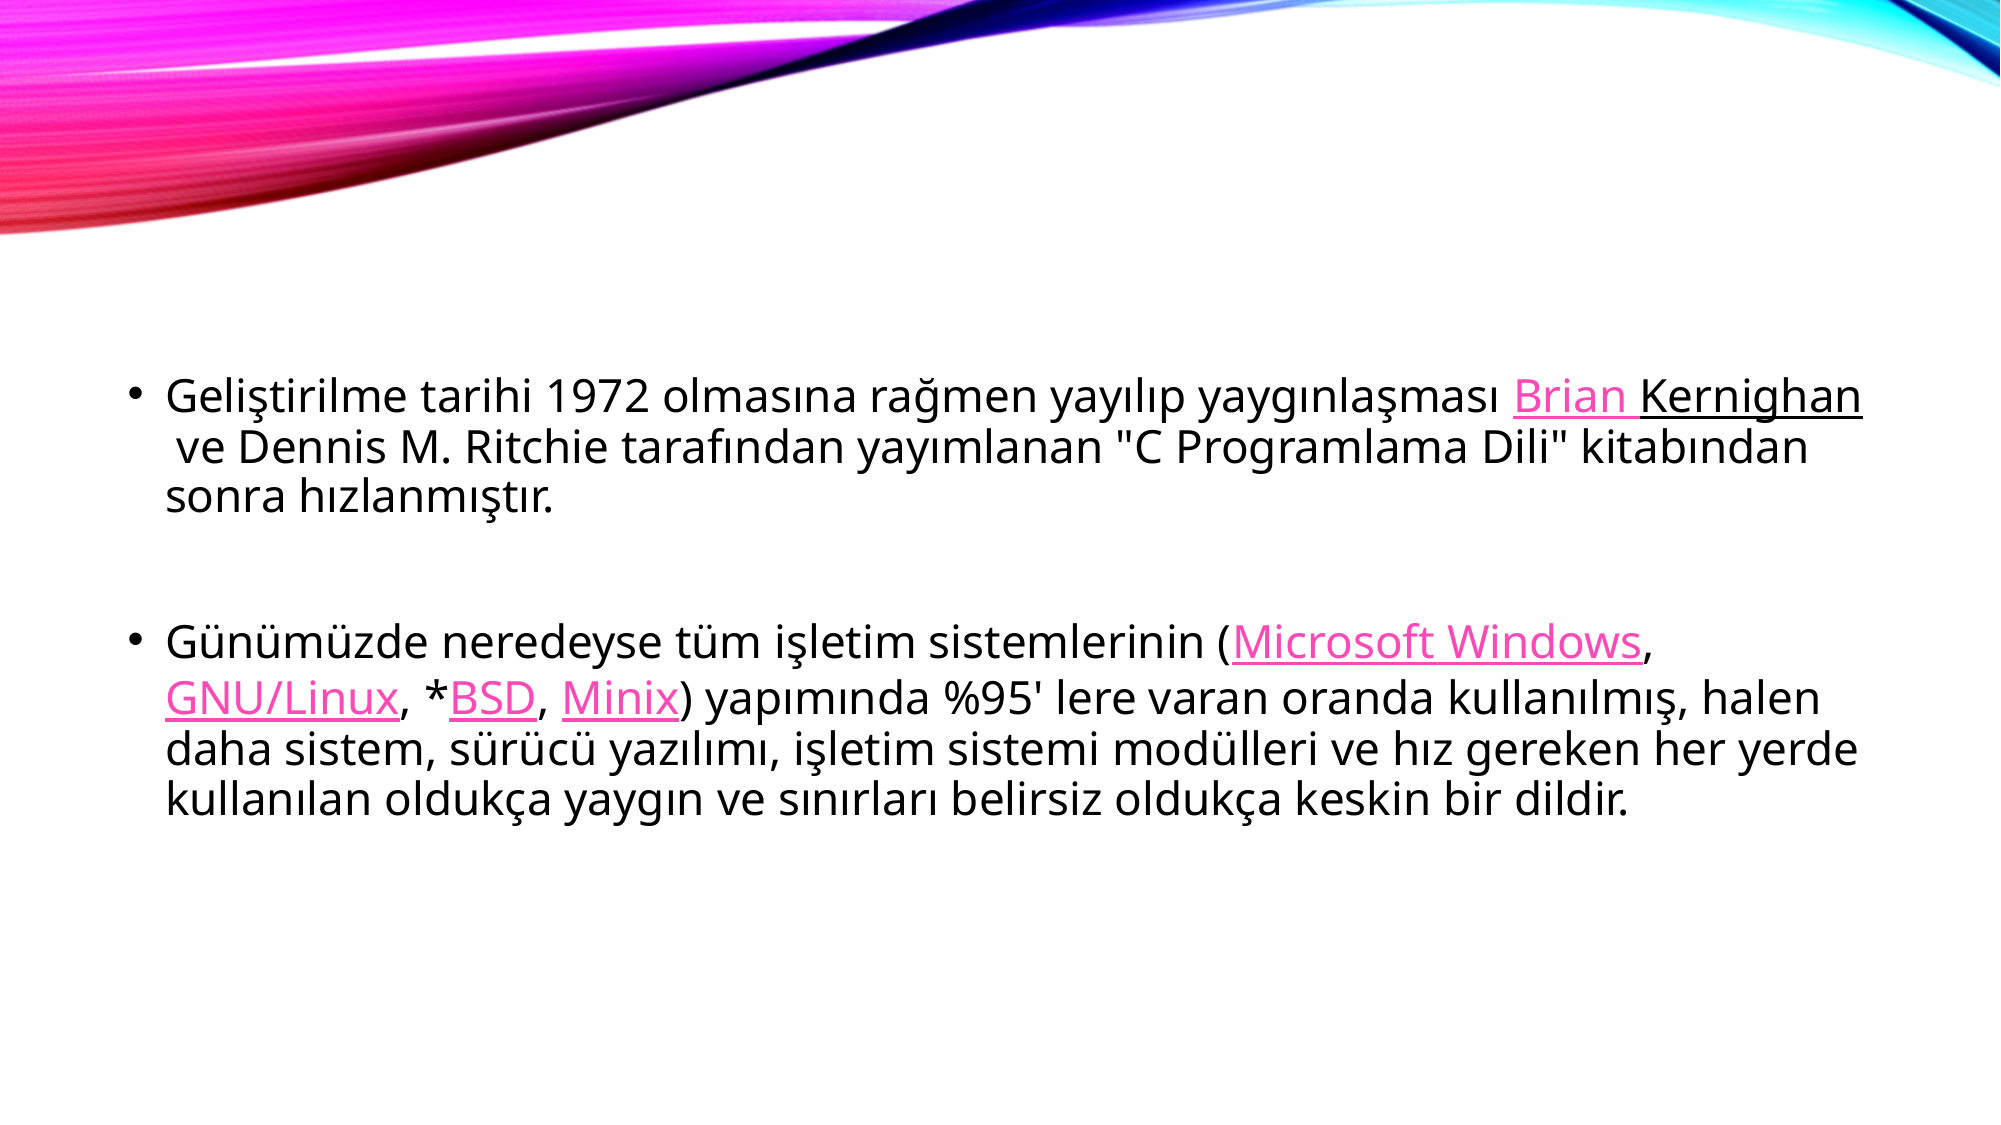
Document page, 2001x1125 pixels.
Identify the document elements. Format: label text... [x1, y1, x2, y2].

picture [0, 0, 2000, 237]
list Geliştirilme tarihi 1972 olmasına rağmen yayılıp yaygınlaşması Brian Kernighan ve Dennis M. Ritchie tarafından yayımlanan "C Programlama Dili" kitabından sonra hızlanmıştır. Günümüzde neredeyse tüm işletim sistemlerinin (Microsoft Windows, GNU/Linux, *BSD, Minix) yapımında %95' lere varan oranda kullanılmış, halen daha sistem, sürücü yazılımı, işletim sistemi modülleri ve hız gereken her yerde kullanılan oldukça yaygın ve sınırları belirsiz oldukça keskin bir dildir. [112, 360, 1888, 1021]
